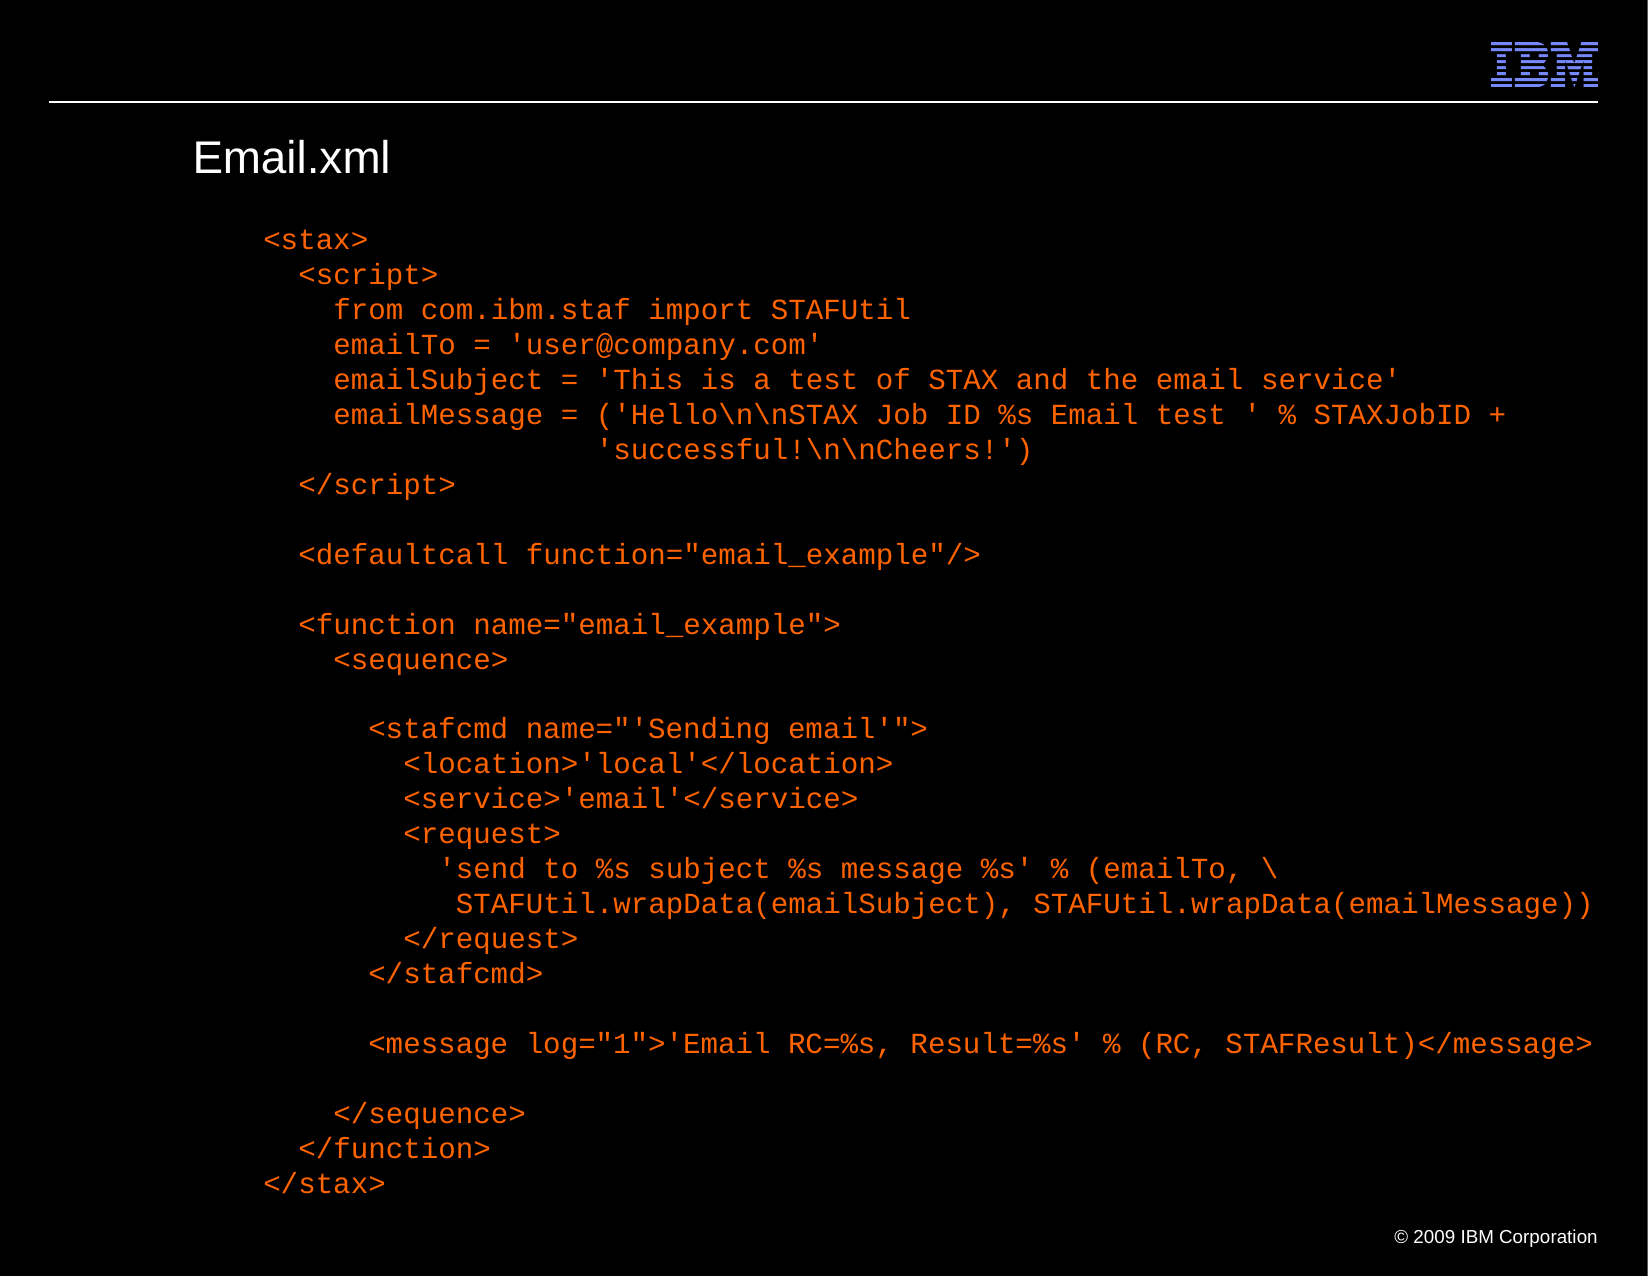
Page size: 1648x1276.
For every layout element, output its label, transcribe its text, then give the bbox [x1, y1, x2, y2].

text_box <stax> <script> from com.ibm.staf import STAFUtil emailTo = 'user@company.com' emailSubject = 'This is a test of STAX and the email service' emailMessage = ('Hello\n\nSTAX Job ID %s Email test ' % STAXJobID + 'successful!\n\nCheers!') </script> <defaultcall function="email_example"/> <function name="email_example"> <sequence> <stafcmd name="'Sending email'"> <location>'local'</location> <service>'email'</service> <request> 'send to %s subject %s message %s' % (emailTo, \ STAFUtil.wrapData(emailSubject), STAFUtil.wrapData(emailMessage)) </request> </stafcmd> <message log="1">'Email RC=%s, Result=%s' % (RC, STAFResult)</message> </sequence> </function> </stax> [248, 212, 1648, 1276]
title Email.xml [175, 125, 1648, 219]
picture [1491, 42, 1598, 87]
